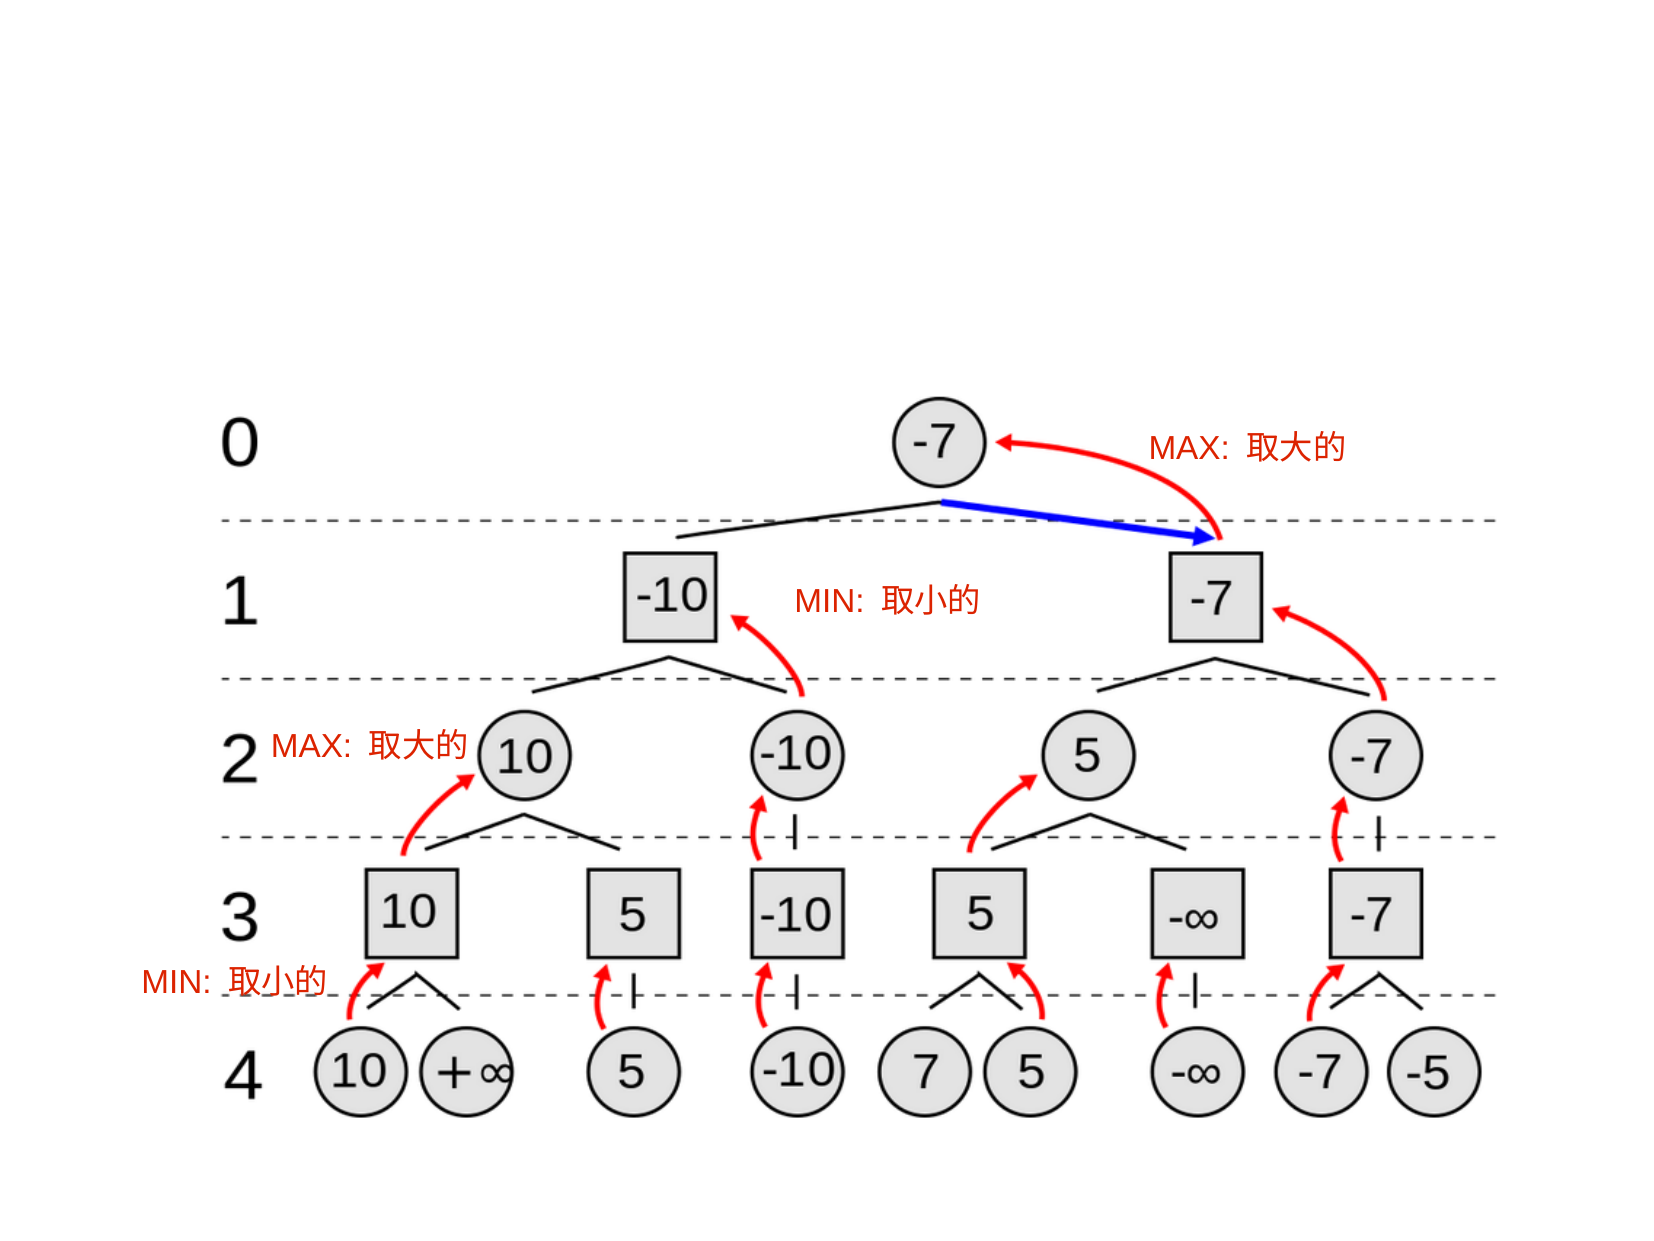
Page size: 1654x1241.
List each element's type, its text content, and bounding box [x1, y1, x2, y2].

text_box MIN: 取小的 [126, 947, 344, 1004]
picture [192, 390, 1524, 1123]
text_box MAX: 取大的 [256, 711, 484, 768]
text_box MAX: 取大的 [1133, 413, 1362, 470]
text_box MIN: 取小的 [779, 566, 996, 624]
